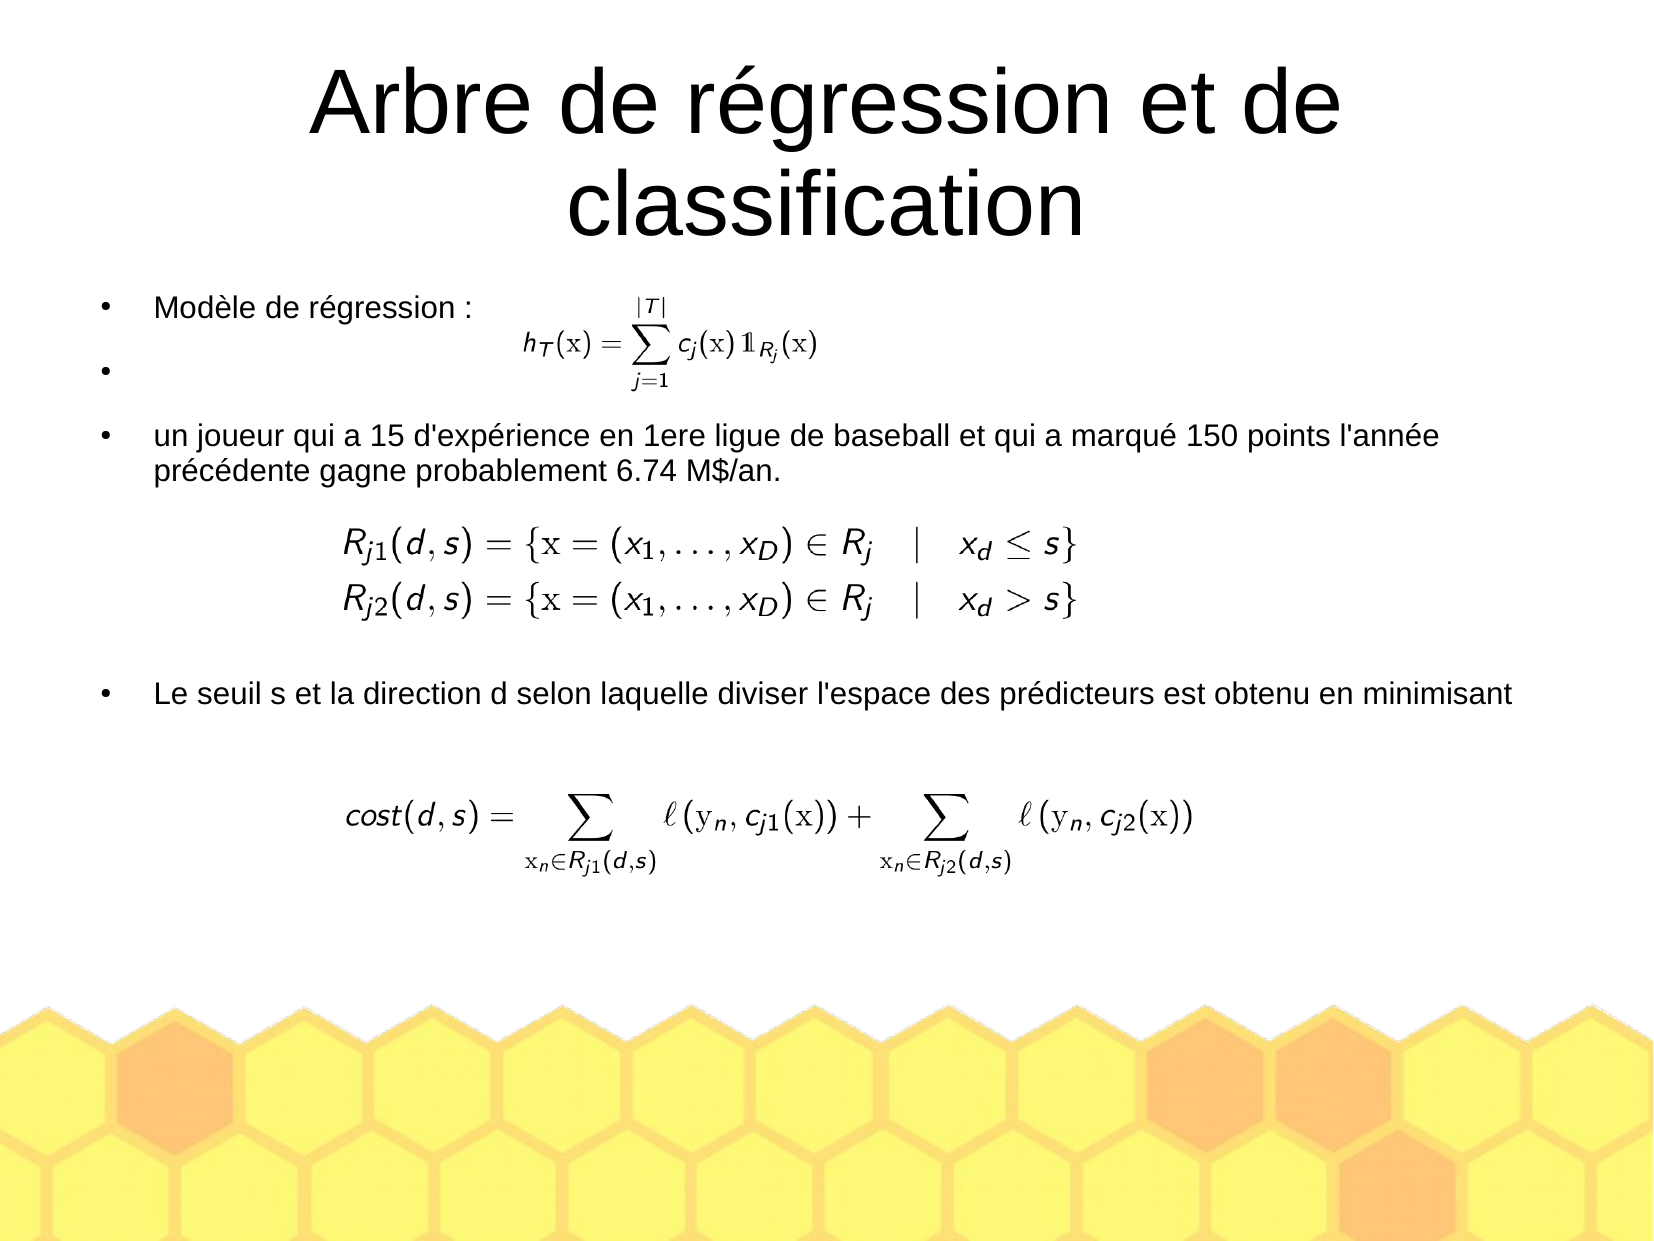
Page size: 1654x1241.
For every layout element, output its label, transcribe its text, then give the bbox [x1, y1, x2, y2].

picture [0, 1001, 1654, 1241]
list Le seuil s et la direction d selon laquelle diviser l'espace des prédicteurs est obtenu en minimisant [82, 612, 1571, 776]
picture [508, 283, 839, 414]
title Arbre de régression et de classification [82, 49, 1571, 257]
list Modèle de régression : un joueur qui a 15 d'expérience en 1ere ligue de baseball et qui a marqué 150 points l'année précédente gagne probablement 6.74 M$/an. [82, 290, 1571, 553]
picture [319, 507, 1111, 612]
picture [307, 776, 1212, 904]
